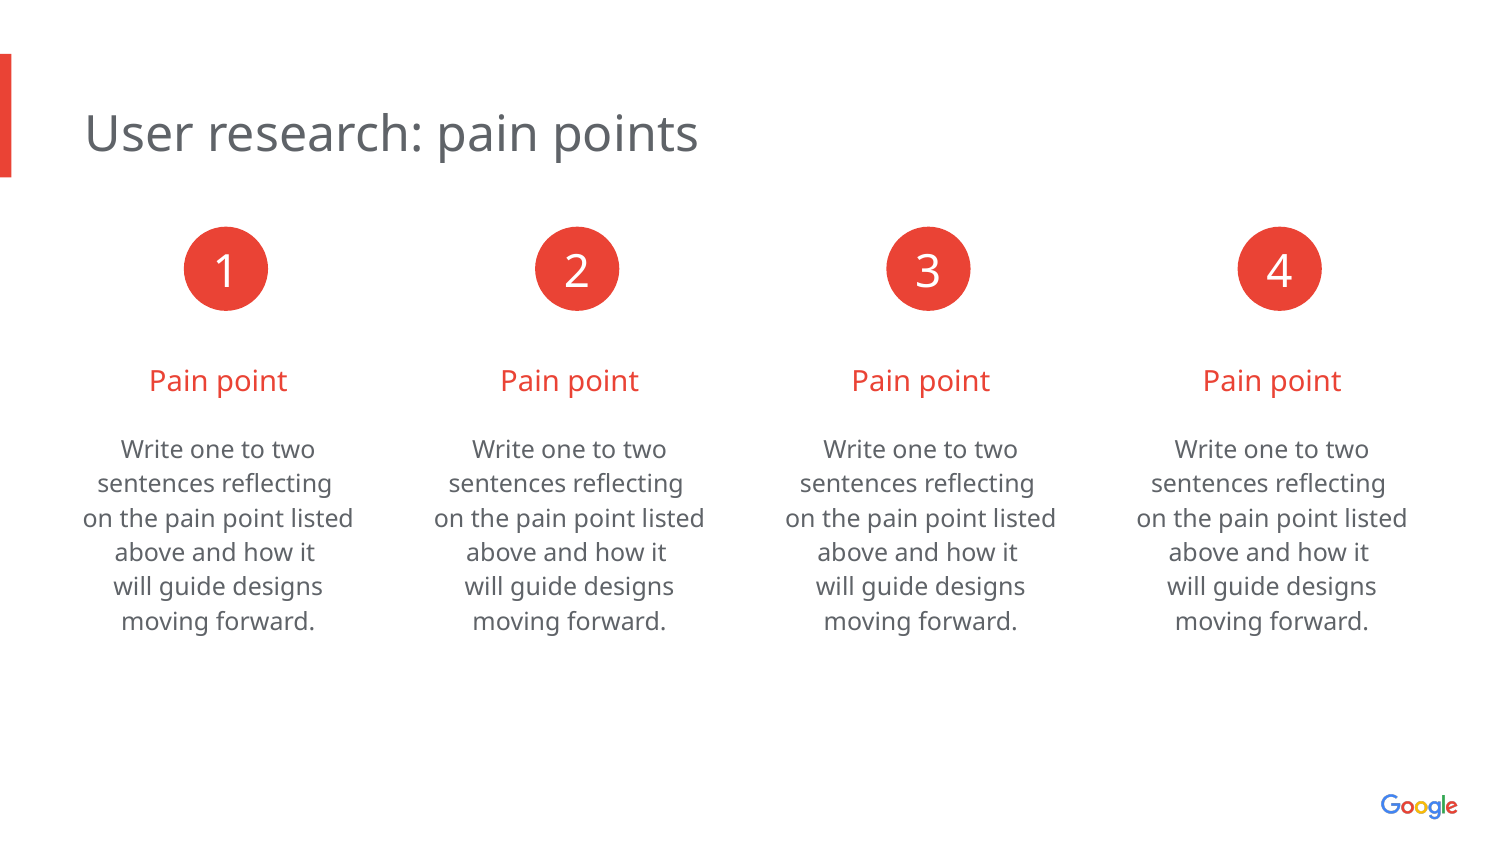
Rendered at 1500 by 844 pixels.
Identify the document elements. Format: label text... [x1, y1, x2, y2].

text_box 1 [183, 226, 269, 311]
text_box 2 [535, 226, 620, 311]
text_box 3 [886, 226, 971, 311]
text_box Pain point [1126, 329, 1434, 412]
text_box Write one to two sentences reflecting on the pain point listed above and how it will guide designs moving forward. [423, 413, 731, 651]
text_box Pain point [72, 329, 380, 412]
text_box Write one to two sentences reflecting on the pain point listed above and how it will guide designs moving forward. [774, 413, 1083, 651]
text_box Write one to two sentences reflecting on the pain point listed above and how it will guide designs moving forward. [1126, 413, 1434, 651]
text_box User research: pain points [84, 85, 1095, 177]
text_box Pain point [774, 329, 1083, 412]
picture [1381, 794, 1458, 820]
text_box Write one to two sentences reflecting on the pain point listed above and how it will guide designs moving forward. [72, 413, 380, 651]
text_box Pain point [423, 329, 731, 412]
text_box 4 [1237, 226, 1322, 311]
